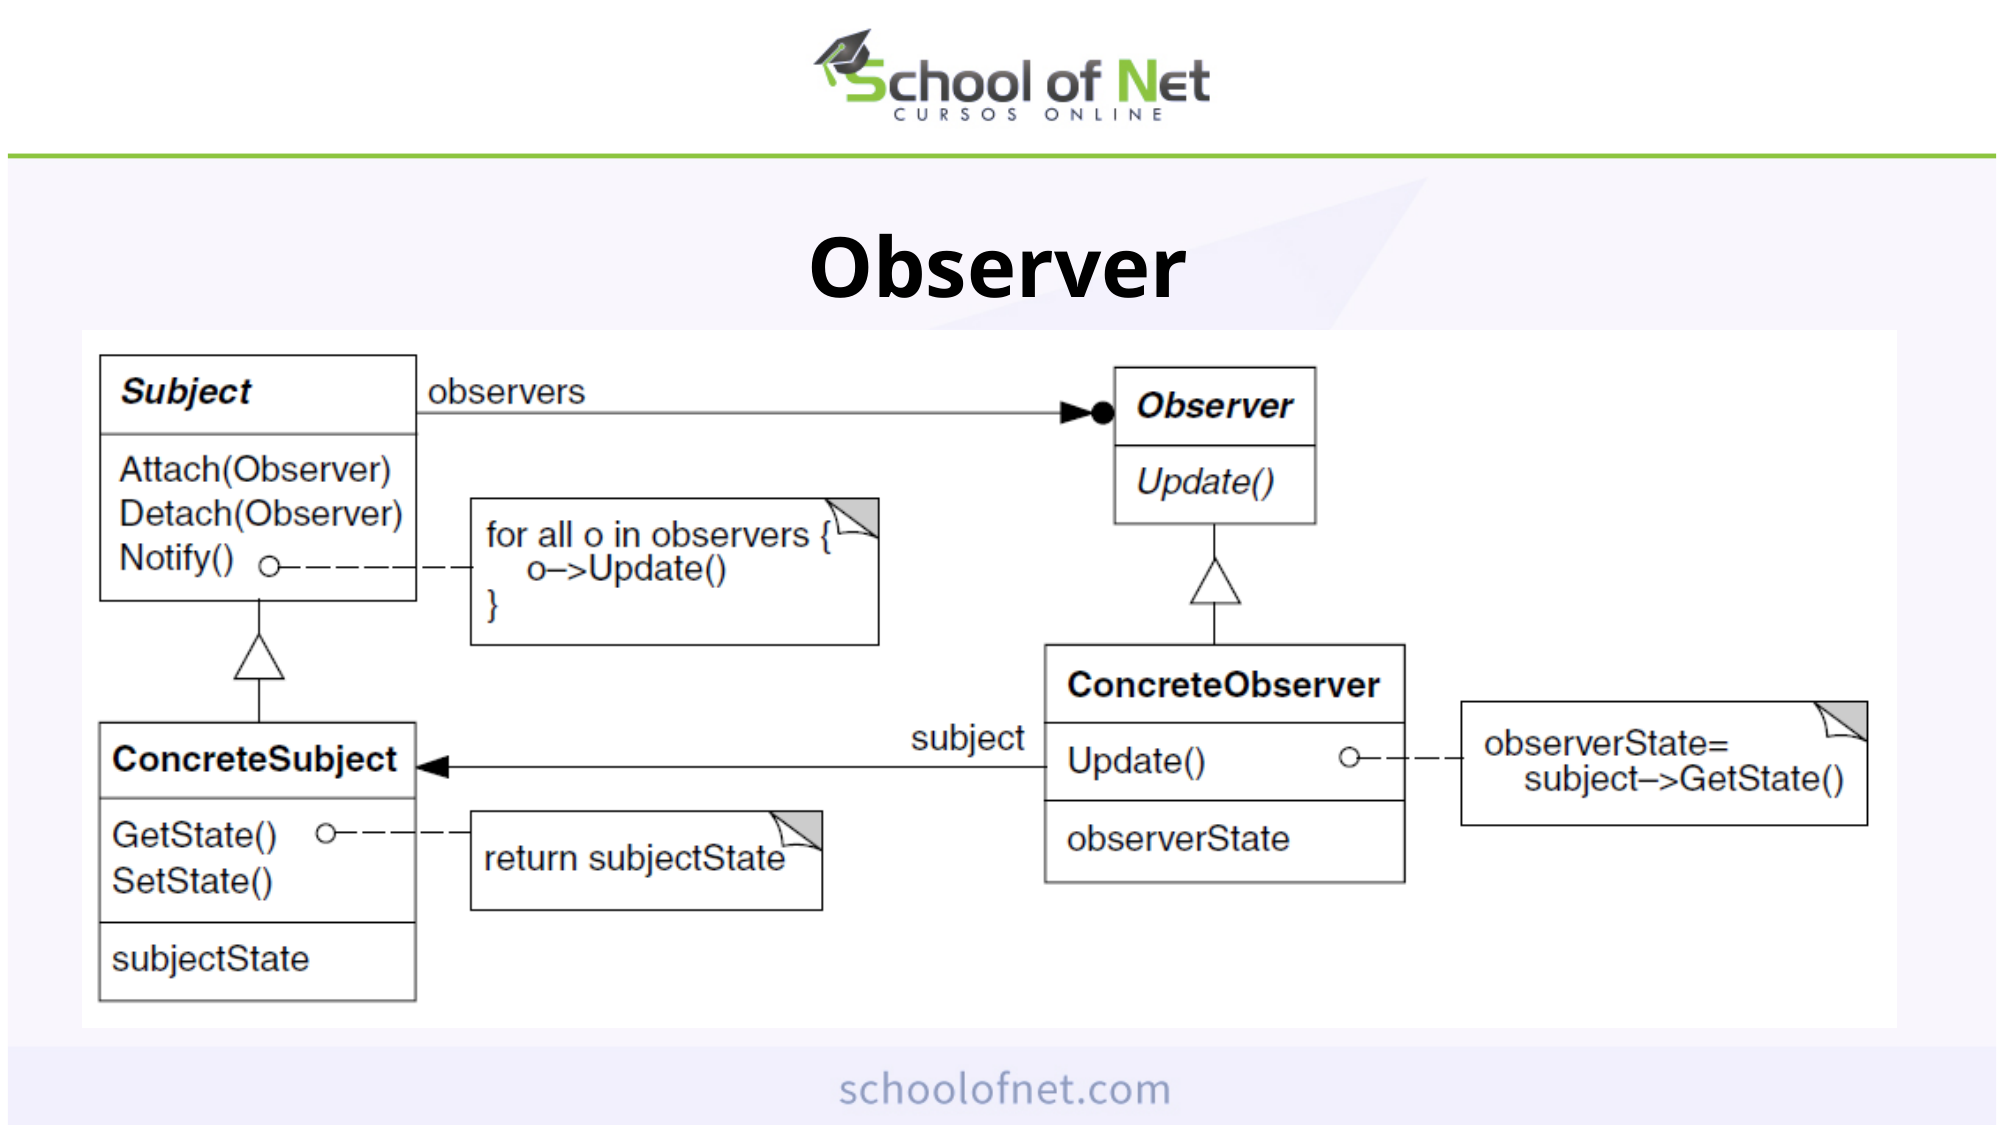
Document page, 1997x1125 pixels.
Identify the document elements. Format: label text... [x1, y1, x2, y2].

title Observer [99, 171, 1897, 330]
picture [7, 5, 1997, 1125]
